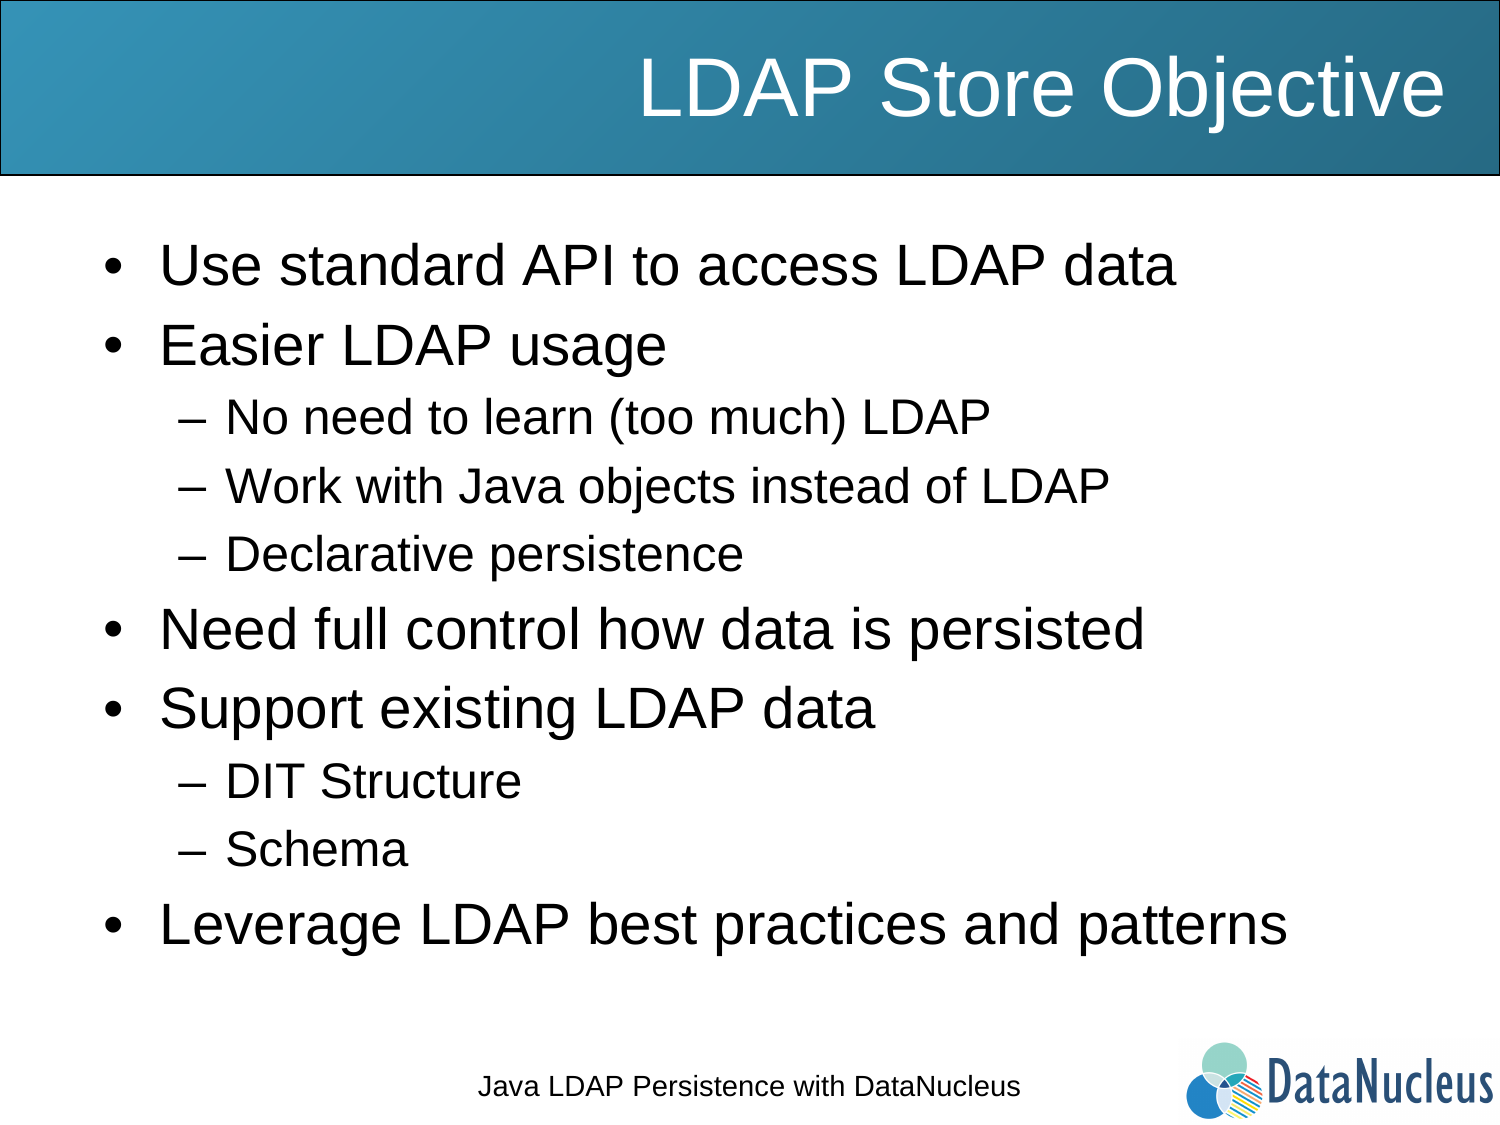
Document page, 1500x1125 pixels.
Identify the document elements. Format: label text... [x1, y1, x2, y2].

picture [1178, 1038, 1500, 1125]
title LDAP Store Objective [59, 12, 1463, 163]
list Use standard API to access LDAP data Easier LDAP usage No need to learn (too much) LDAP Work with Java objects instead of LDAP Declarative persistence Need full control how data is persisted Support existing LDAP data DIT Structure Schema Leverage LDAP best practices and patterns [88, 224, 1439, 1001]
